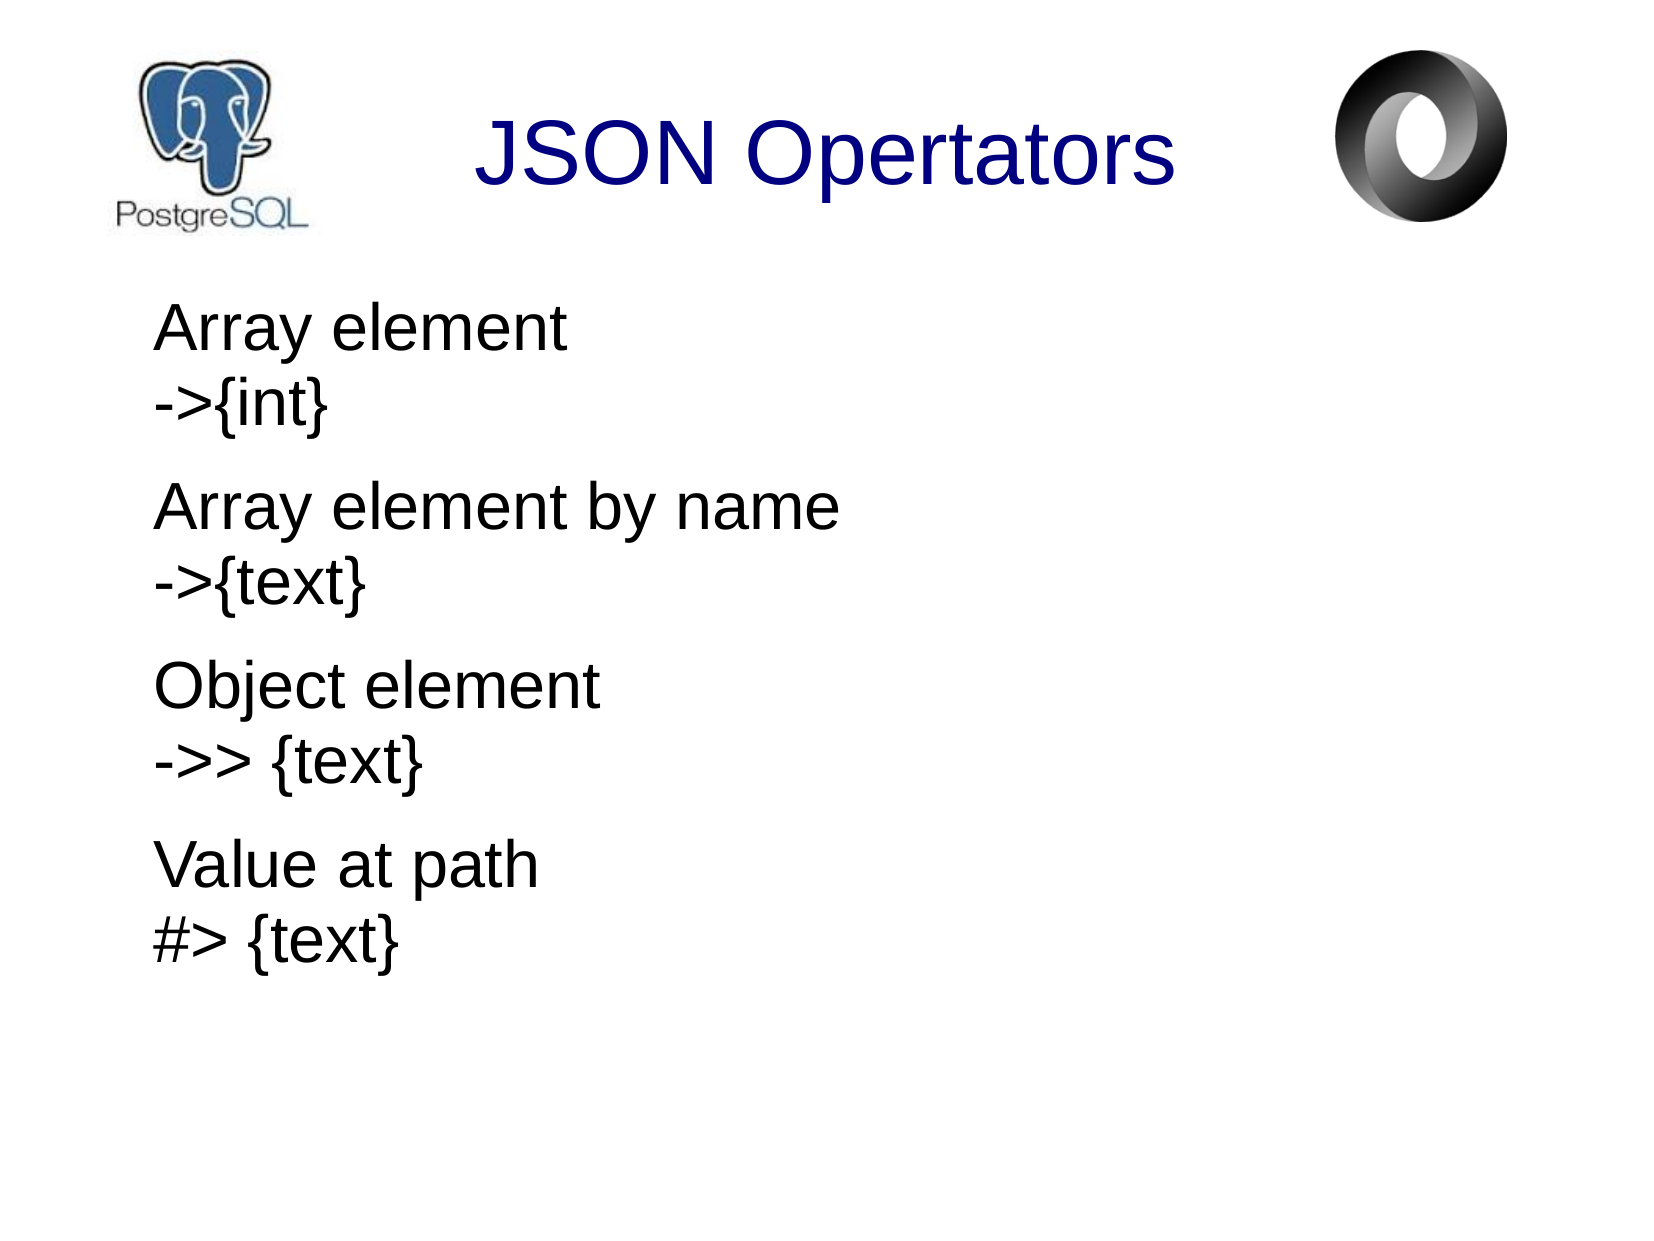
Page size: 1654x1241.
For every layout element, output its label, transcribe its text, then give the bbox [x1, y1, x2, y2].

picture [1335, 50, 1507, 222]
picture [58, 50, 356, 237]
list Array element ->{int} Array element by name ->{text} Object element ->> {text} Value at path #> {text} [82, 290, 1538, 1010]
title JSON Opertators [82, 49, 1571, 257]
